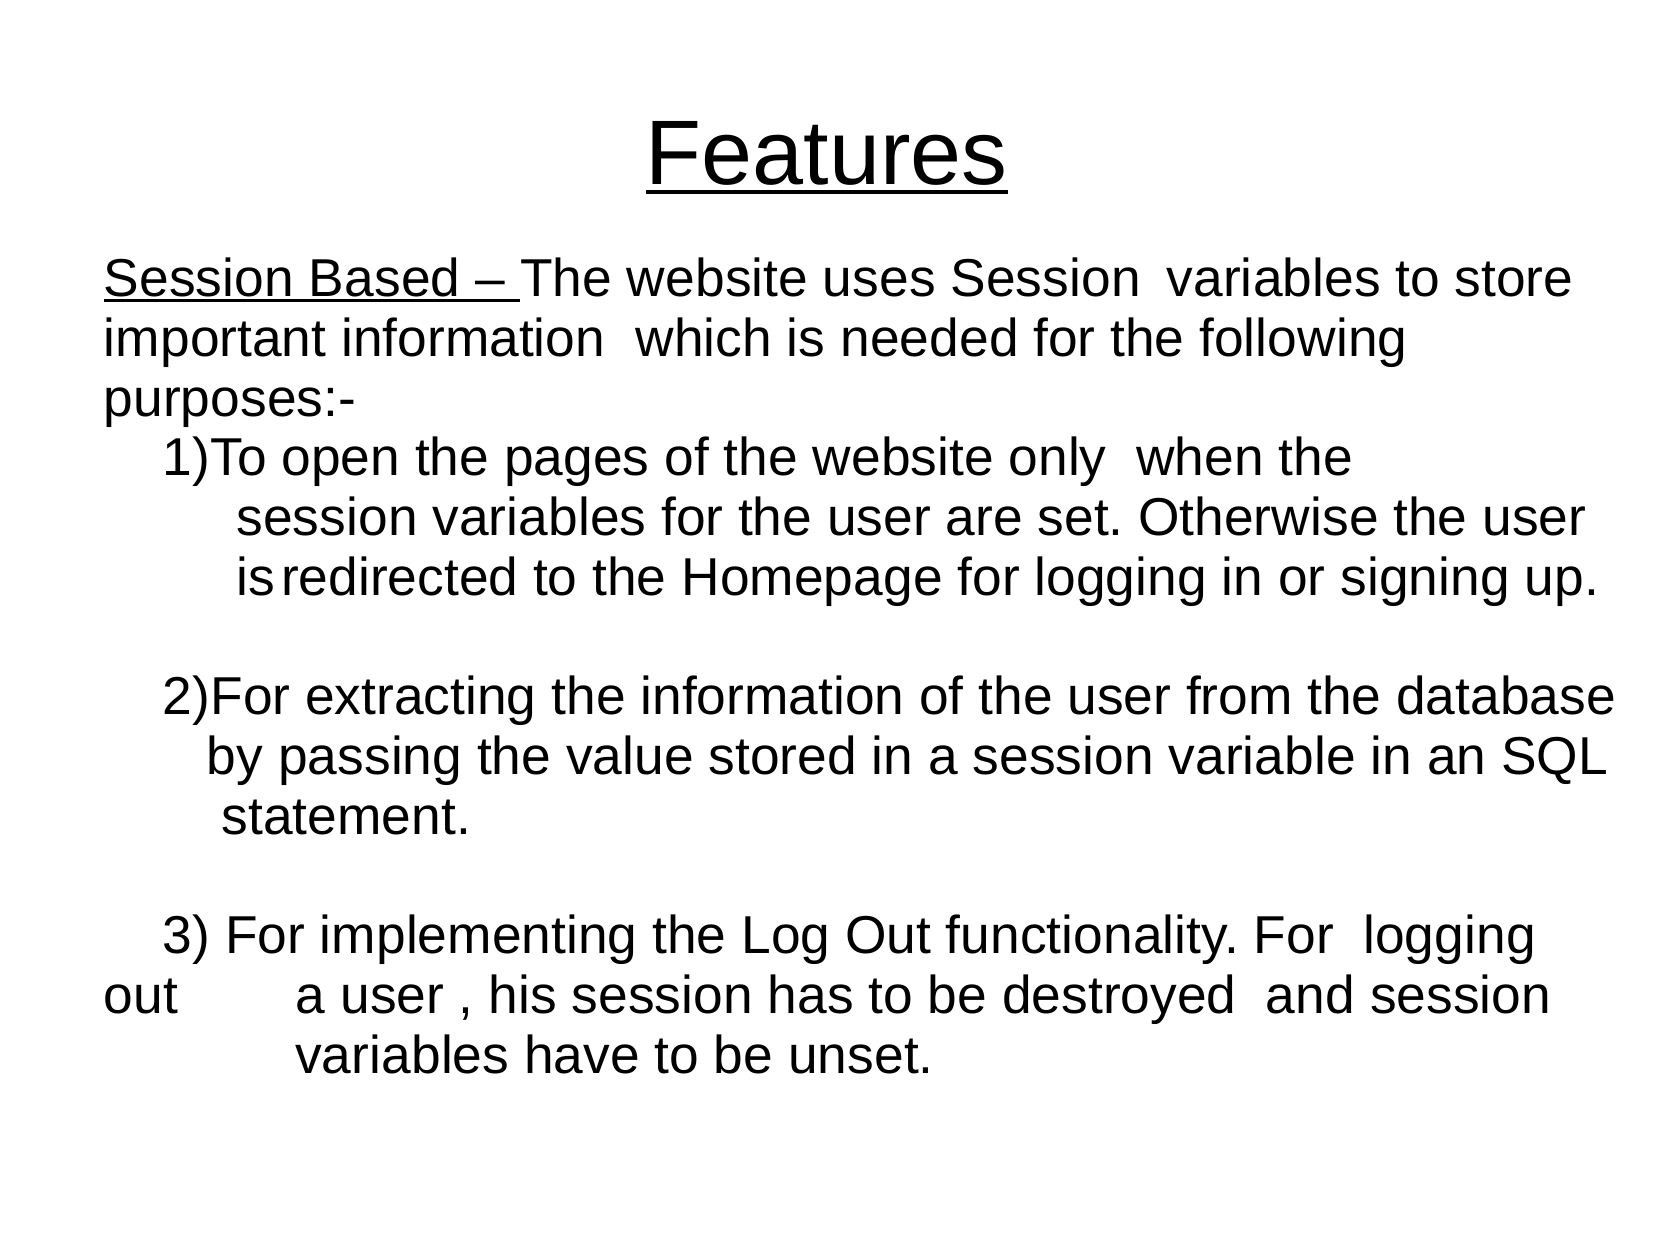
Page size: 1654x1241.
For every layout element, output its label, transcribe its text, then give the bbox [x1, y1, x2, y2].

list Session Based – The website uses Session variables to store important information which is needed for the following purposes:- 1)To open the pages of the website only when the session variables for the user are set. Otherwise the user is redirected to the Homepage for logging in or signing up. 2)For extracting the information of the user from the database by passing the value stored in a session variable in an SQL statement. 3) For implementing the Log Out functionality. For logging out a user , his session has to be destroyed and session variables have to be unset. [47, 248, 1619, 1151]
title Features [82, 49, 1571, 248]
